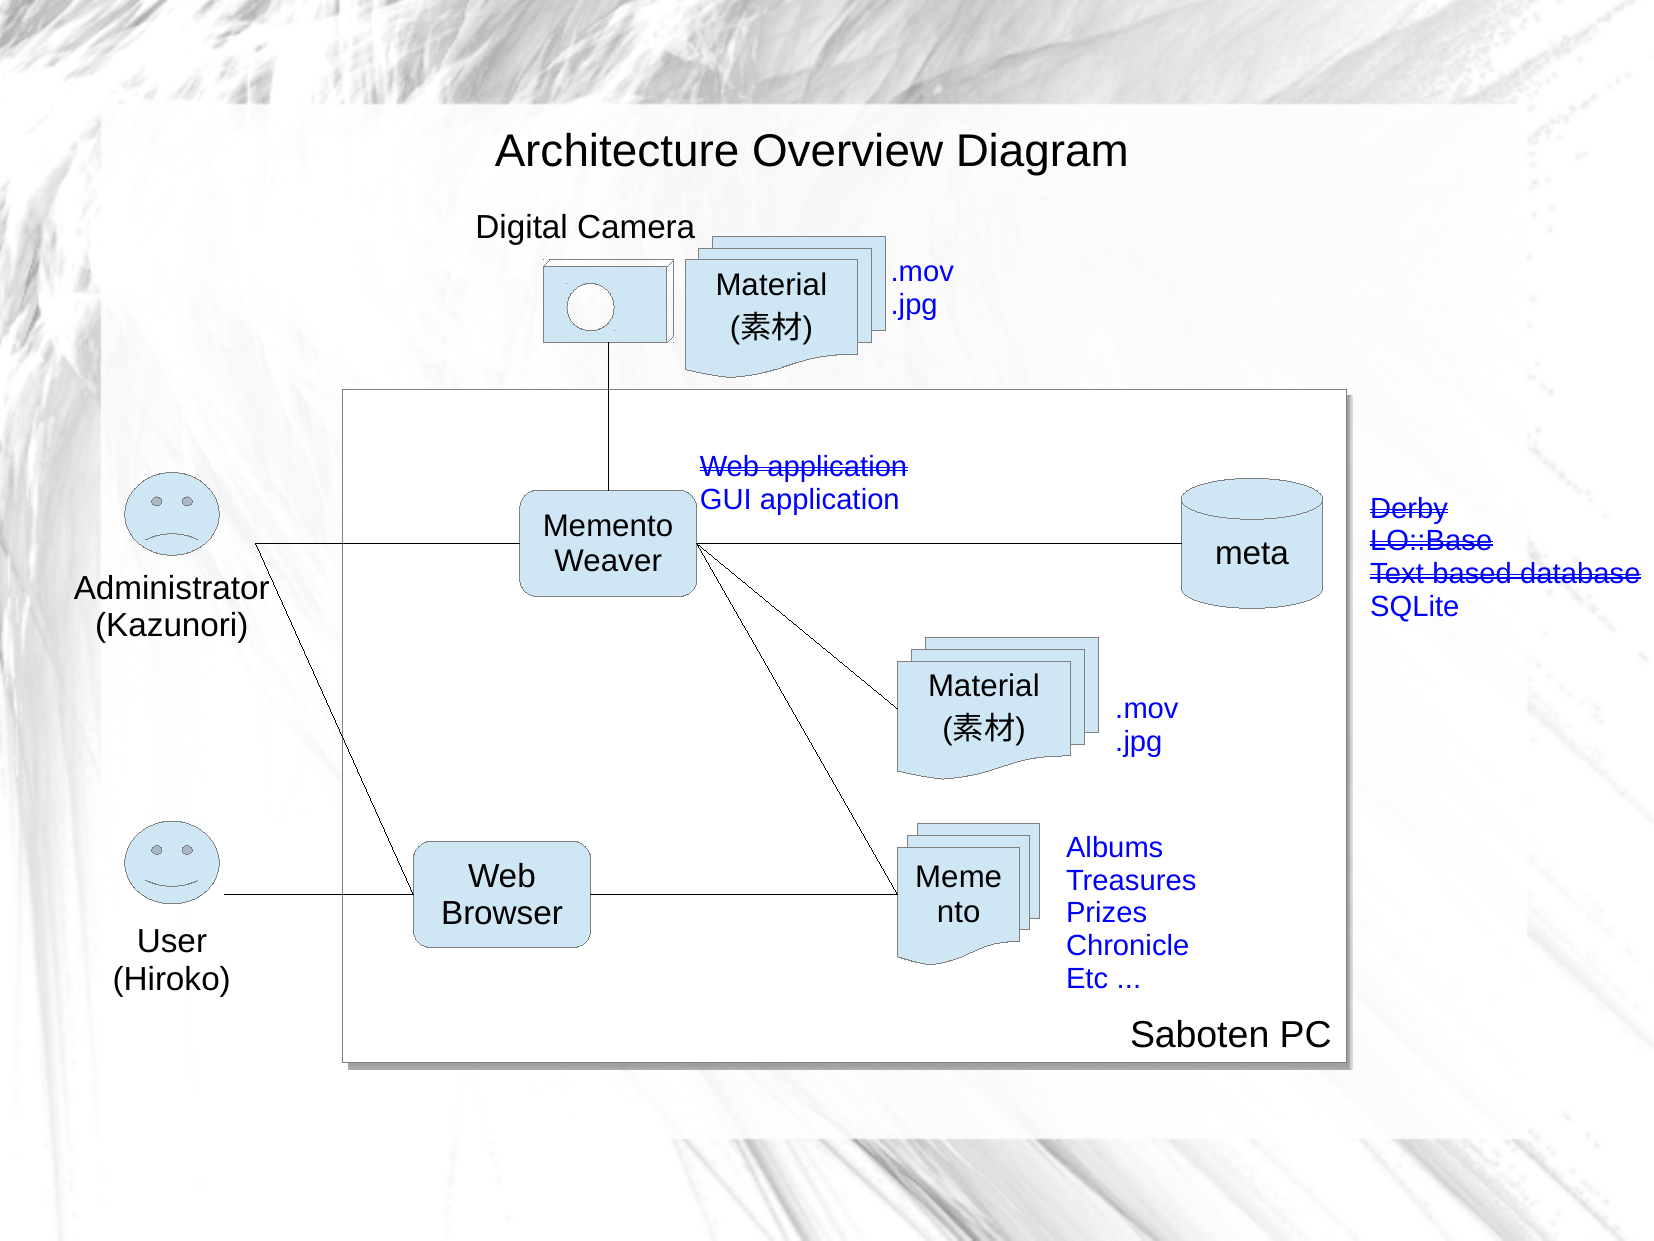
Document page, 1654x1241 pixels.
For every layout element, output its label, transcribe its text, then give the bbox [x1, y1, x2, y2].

picture [0, 0, 1654, 1241]
text_box [543, 259, 674, 343]
title Architecture Overview Diagram [118, 112, 1506, 189]
text_box Saboten PC [342, 389, 1347, 1063]
text_box Memento Weaver [519, 490, 697, 597]
text_box Material (素材) [897, 637, 1099, 780]
text_box Saboten PC [342, 389, 608, 543]
text_box Derby LO::Base Text based database SQLite [1355, 484, 1654, 631]
text_box .mov .jpg [886, 248, 969, 329]
text_box Web application GUI application [685, 442, 923, 523]
text_box Albums Treasures Prizes Chronicle Etc ... [1051, 823, 1212, 1003]
text_box meta [1181, 478, 1323, 609]
text_box Material (素材) [685, 236, 886, 378]
text_box Web Browser [413, 841, 591, 948]
text_box [124, 472, 220, 556]
text_box Memento [897, 823, 1040, 965]
text_box .mov .jpg [1100, 685, 1194, 766]
text_box Administrator (Kazunori) [59, 562, 285, 652]
text_box User (Hiroko) [98, 915, 246, 1005]
text_box [124, 821, 220, 904]
text_box Digital Camera [460, 200, 756, 253]
